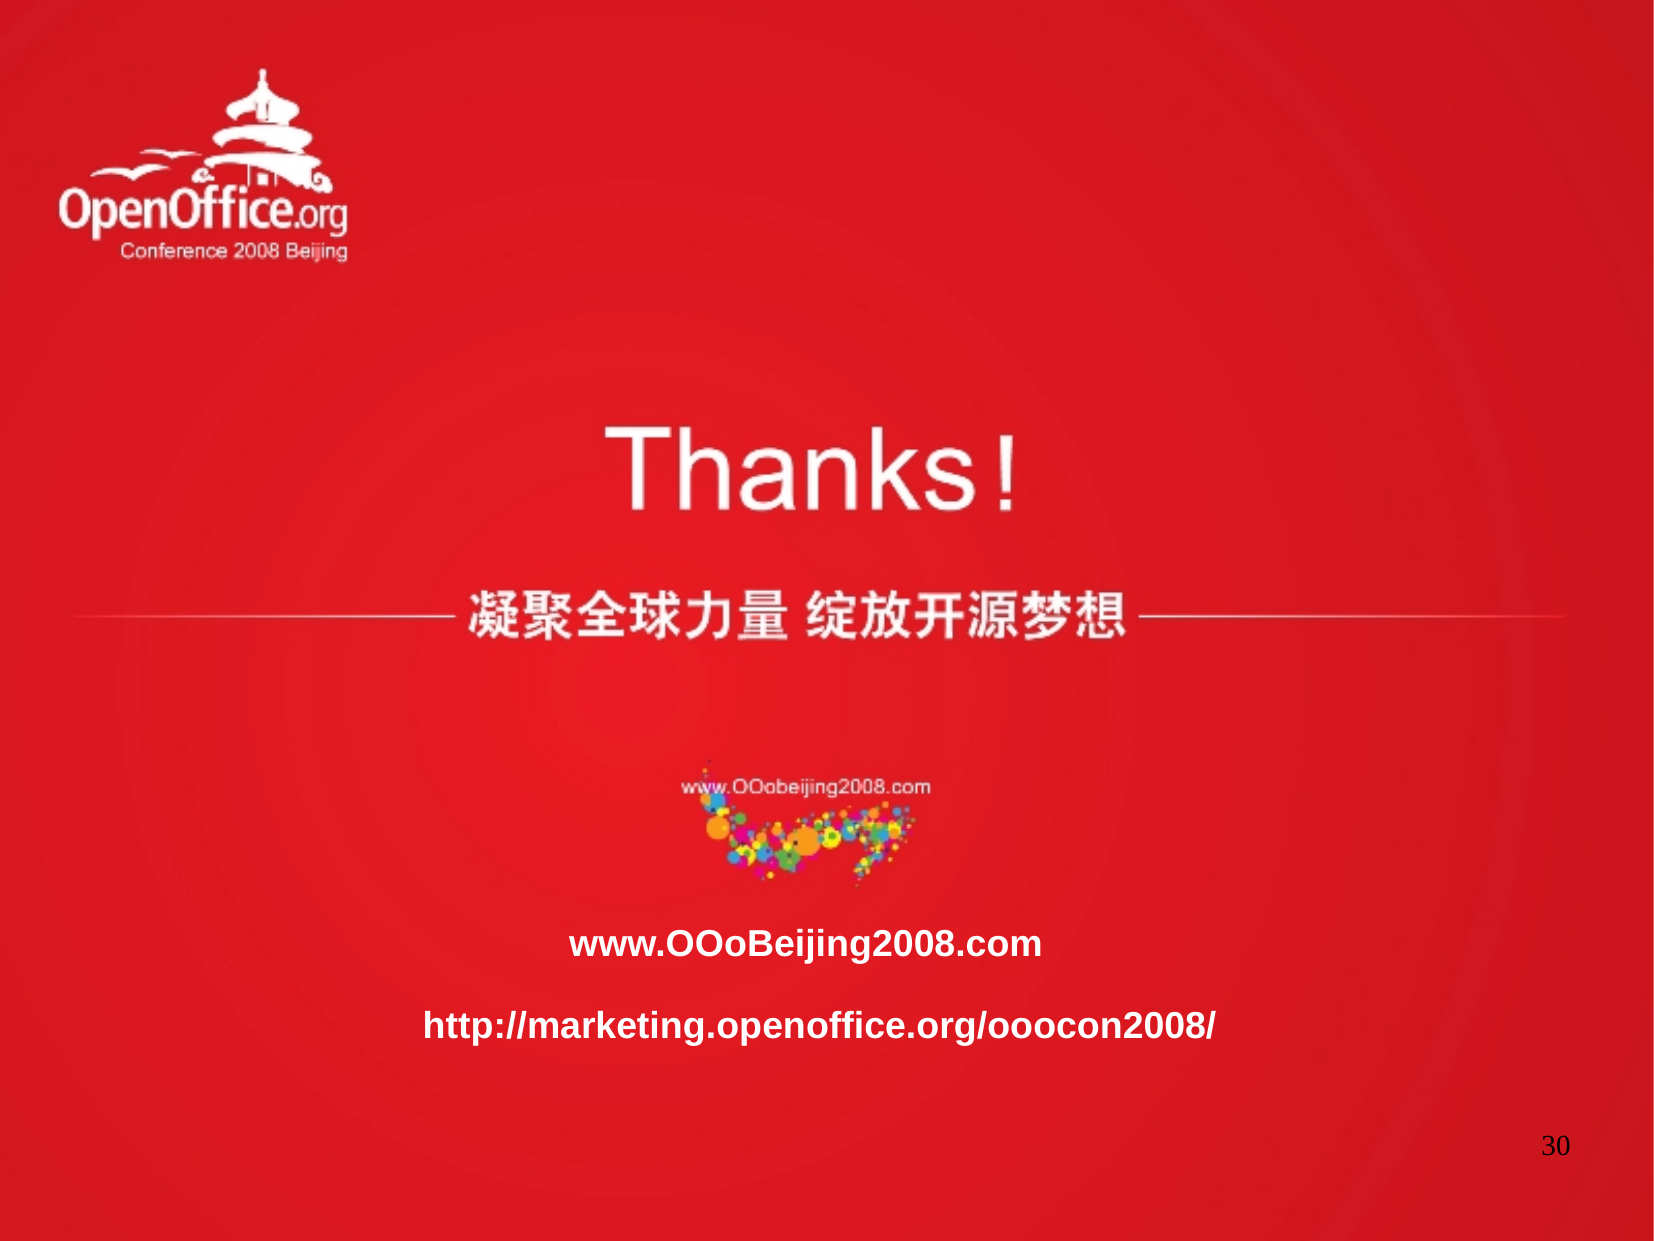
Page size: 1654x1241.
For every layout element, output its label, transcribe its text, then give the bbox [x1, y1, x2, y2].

text_box http://marketing.openoffice.org/ooocon2008/ [407, 997, 1341, 1069]
text_box www.OOoBeijing2008.com [554, 914, 1199, 986]
picture [0, 0, 1654, 1241]
